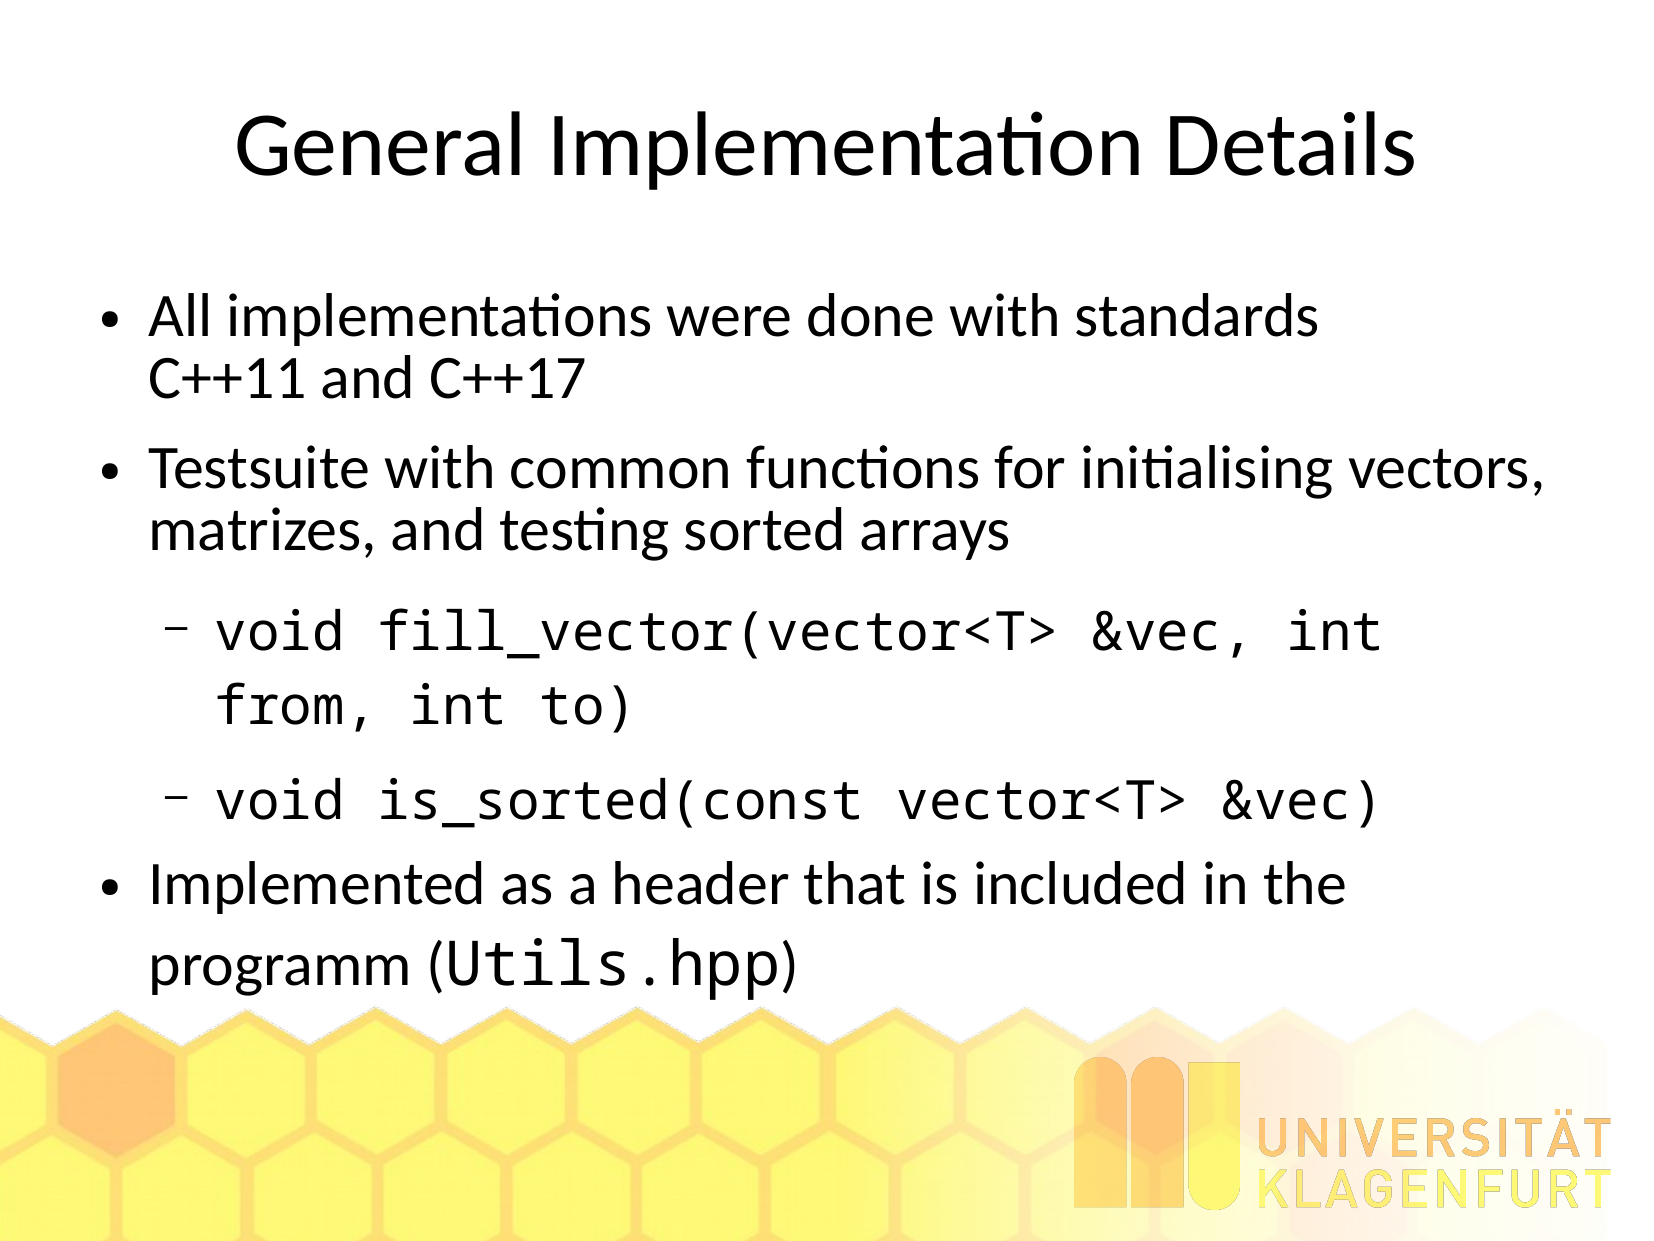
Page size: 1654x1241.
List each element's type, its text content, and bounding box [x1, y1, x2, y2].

title General Implementation Details [82, 49, 1571, 257]
list All implementations were done with standards C++11 and C++17 Testsuite with common functions for initialising vectors, matrizes, and testing sorted arrays void fill_vector(vector<T> &vec, int from, int to) void is_sorted(const vector<T> &vec) Implemented as a header that is included in the programm (Utils.hpp) [82, 290, 1571, 1010]
picture [0, 1003, 1611, 1241]
